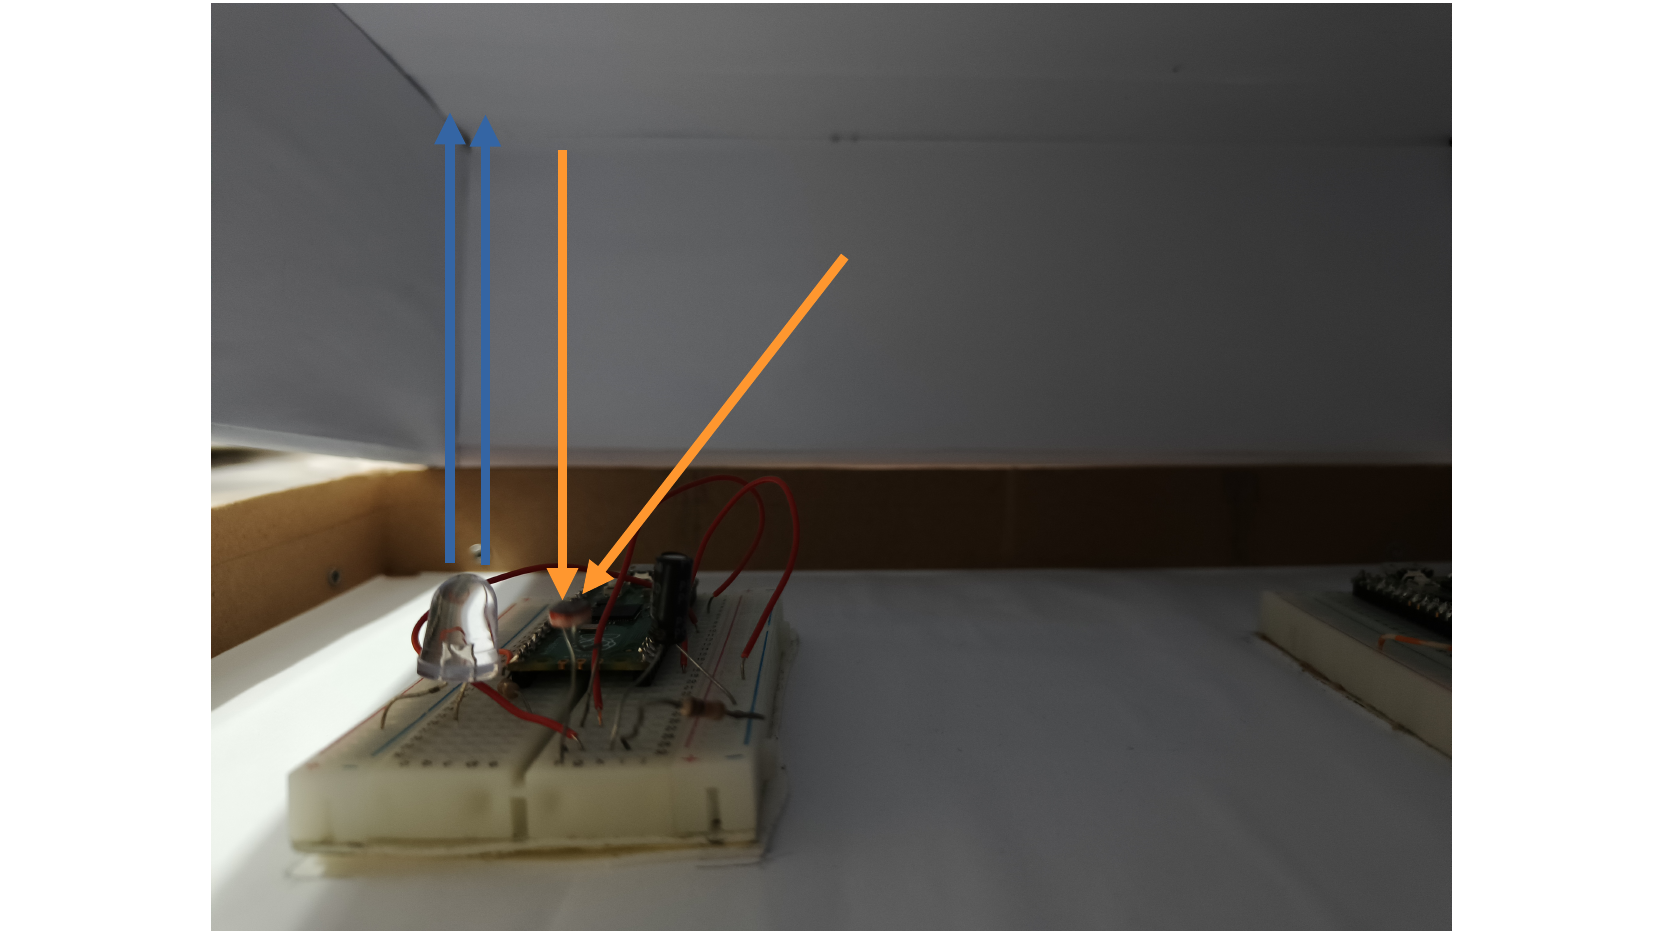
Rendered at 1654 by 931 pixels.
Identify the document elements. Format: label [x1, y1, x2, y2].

picture [211, 3, 1452, 931]
